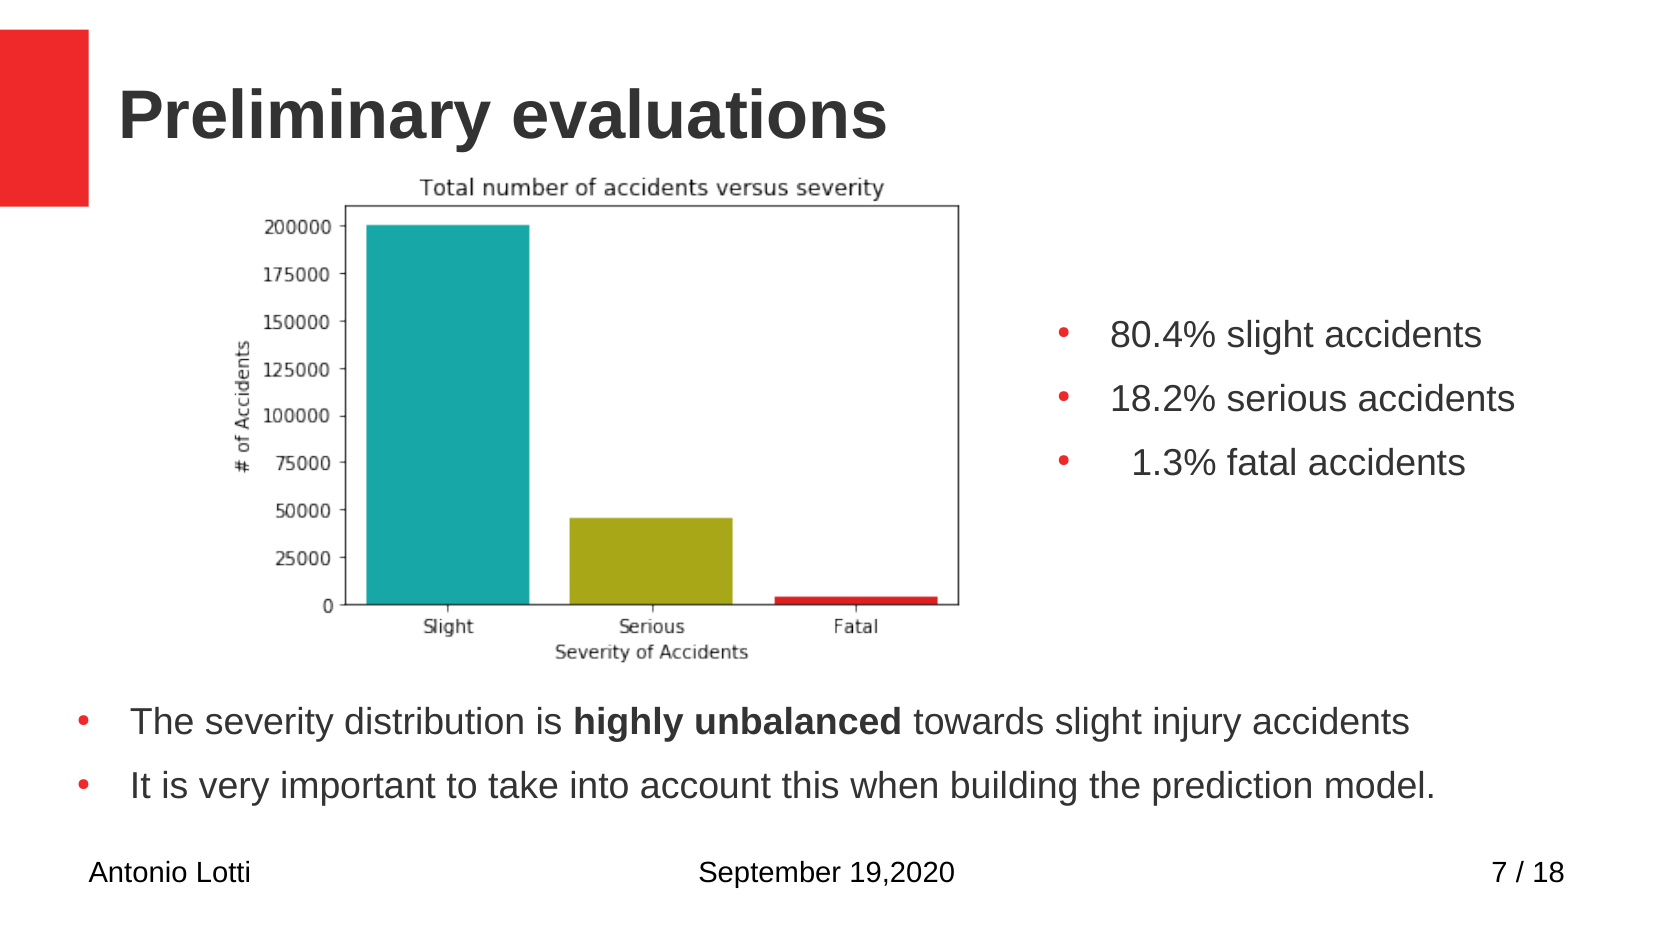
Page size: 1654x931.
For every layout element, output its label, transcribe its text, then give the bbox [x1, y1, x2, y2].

picture [224, 165, 971, 674]
title Preliminary evaluations [118, 37, 1571, 193]
list 80.4% slight accidents 18.2% serious accidents 1.3% fatal accidents [1039, 312, 1542, 499]
list The severity distribution is highly unbalanced towards slight injury accidents It is very important to take into account this when building the prediction model. [59, 700, 1477, 827]
